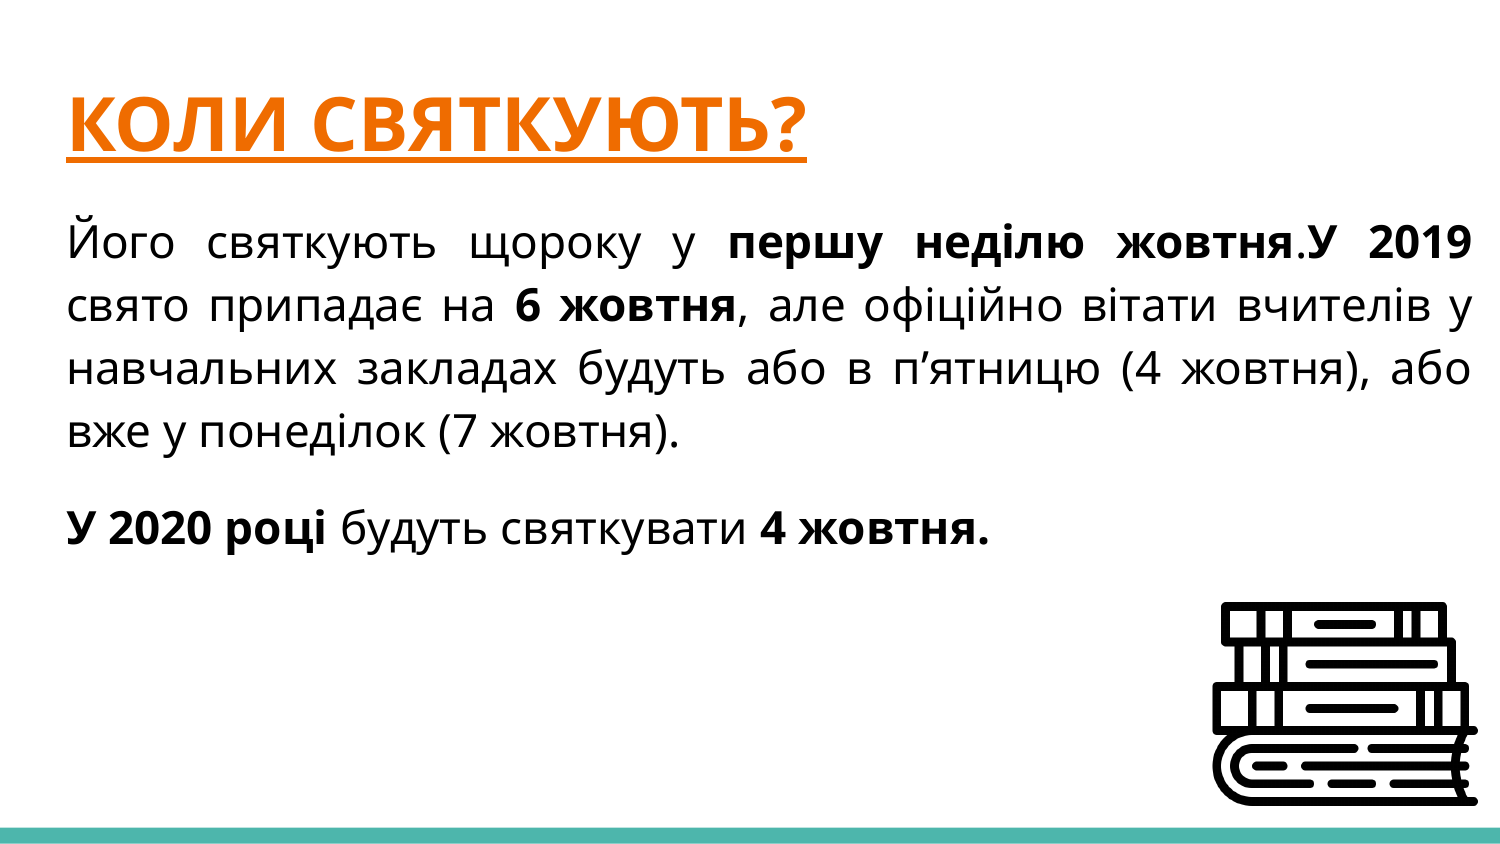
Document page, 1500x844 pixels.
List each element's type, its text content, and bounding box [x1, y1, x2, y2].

title КОЛИ СВЯТКУЮТЬ? [51, 61, 1449, 178]
list Його святкують щороку у першу неділю жовтня.У 2019 свято припадає на 6 жовтня, але офіційно вітати вчителів у навчальних закладах будуть або в п’ятницю (4 жовтня), або вже у понеділок (7 жовтня). У 2020 році будуть святкувати 4 жовтня. [51, 189, 1489, 617]
picture [1190, 571, 1500, 830]
